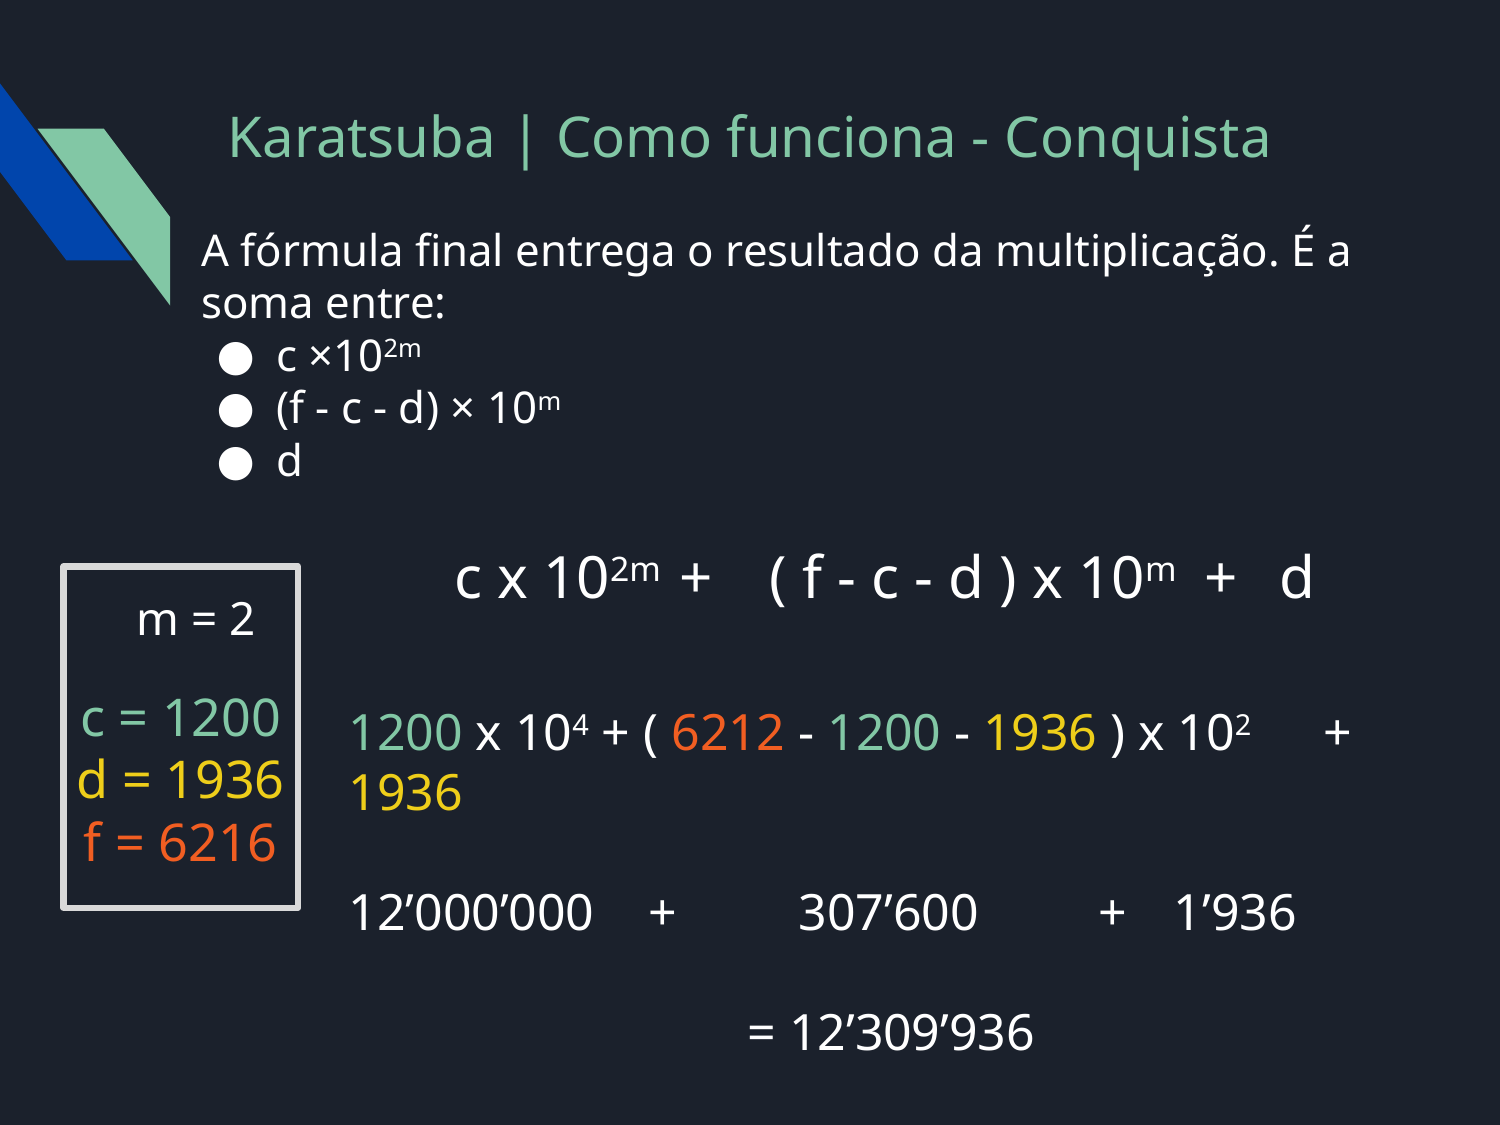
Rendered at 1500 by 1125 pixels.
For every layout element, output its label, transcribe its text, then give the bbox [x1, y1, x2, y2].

text_box c x 102m + ( f - c - d ) x 10m + d [368, 525, 1401, 680]
text_box m = 2 [301, 574, 309, 660]
text_box m = 2 [121, 574, 295, 660]
text_box c = 1200 d = 1936 f = 6216 [43, 616, 319, 940]
text_box 1200 x 104 + ( 6212 - 1200 - 1936 ) x 102 + 1936 12’000’000 + 307’600 + 1’936 = 12’309’936 [334, 685, 1449, 1104]
text_box c = 1200 d = 1936 f = 6216 [67, 616, 295, 905]
title Karatsuba | Como funciona - Conquista [212, 86, 1368, 207]
text_box A fórmula final entrega o resultado da multiplicação. É a soma entre: c ×102m (f - c - d) × 10m d [185, 207, 1411, 488]
